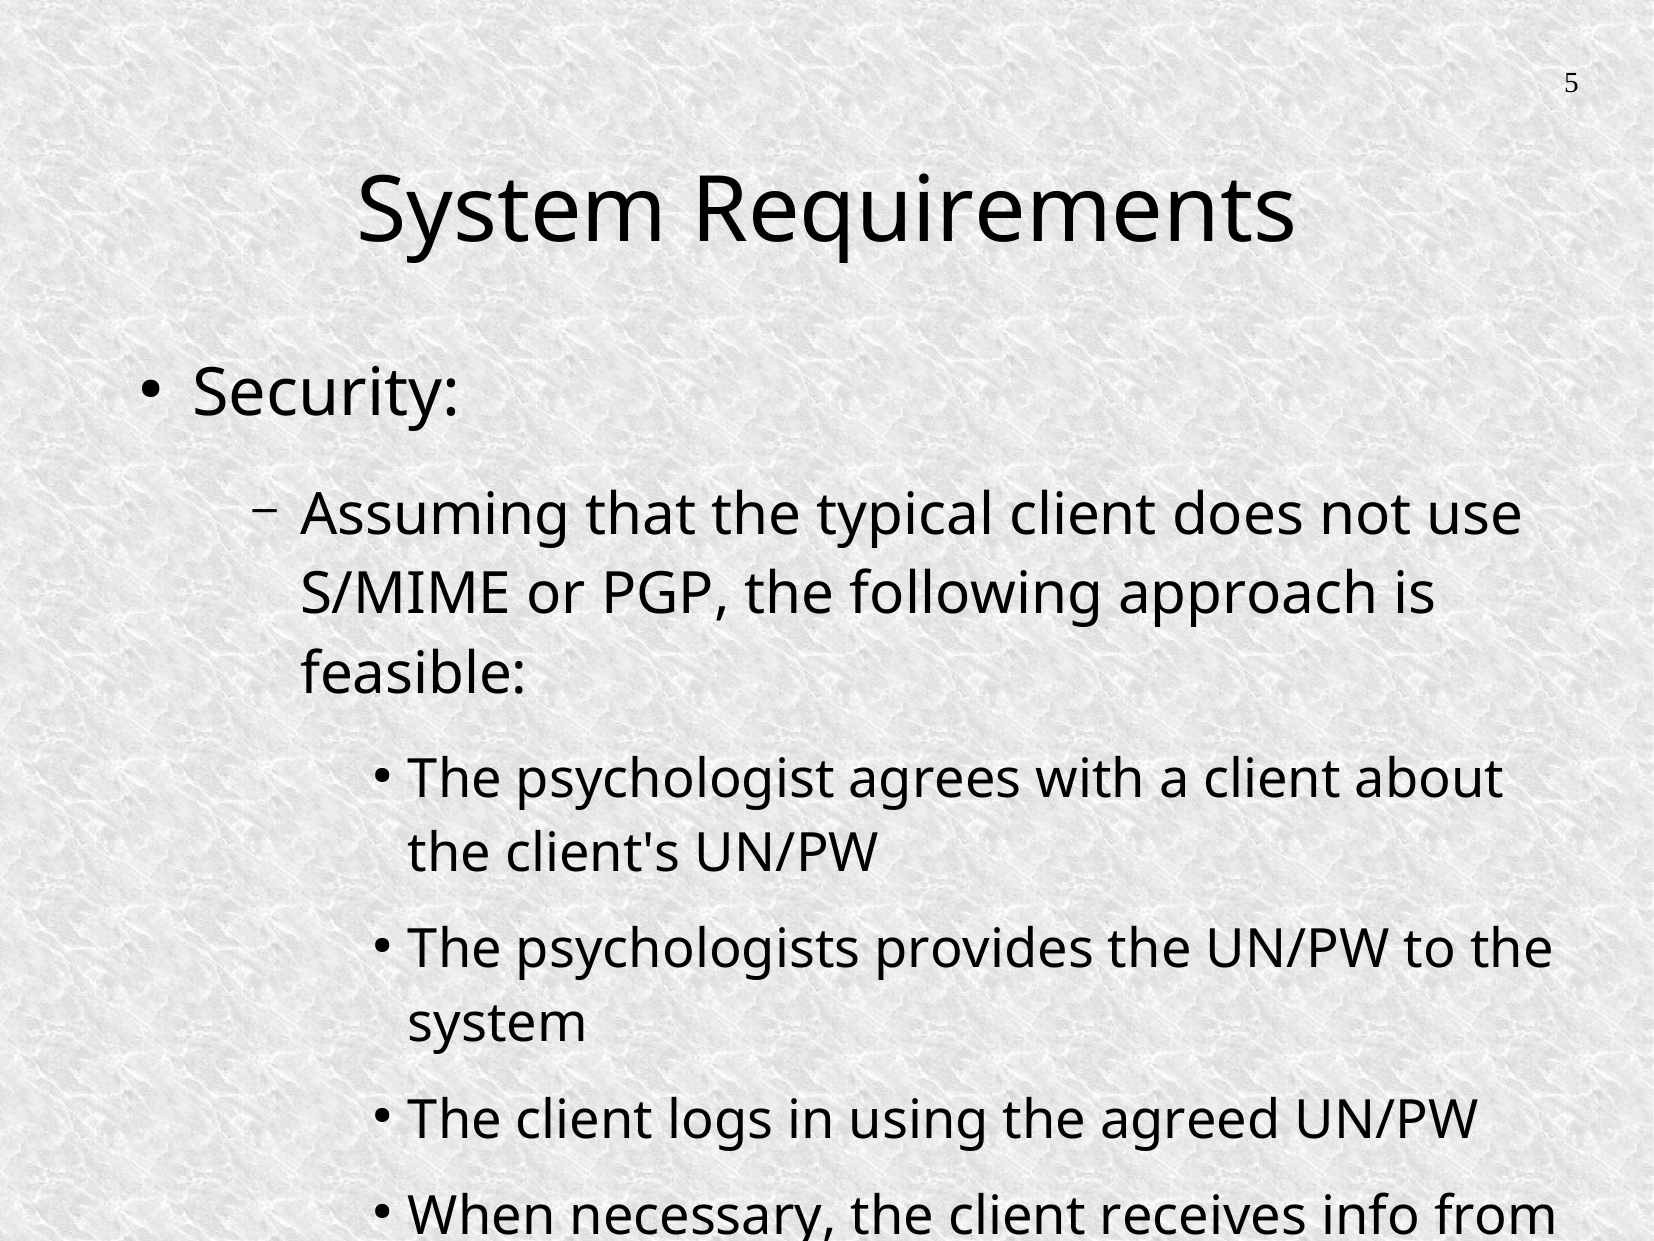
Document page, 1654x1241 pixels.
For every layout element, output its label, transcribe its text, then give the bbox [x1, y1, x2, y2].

list Security: Assuming that the typical client does not use S/MIME or PGP, the following approach is feasible: The psychologist agrees with a client about the client's UN/PW The psychologists provides the UN/PW to the system The client logs in using the agreed UN/PW When necessary, the client receives info from the system in PW encrypted zip-files. [121, 344, 1567, 1200]
title System Requirements [121, 102, 1534, 310]
picture [0, 0, 1654, 1241]
